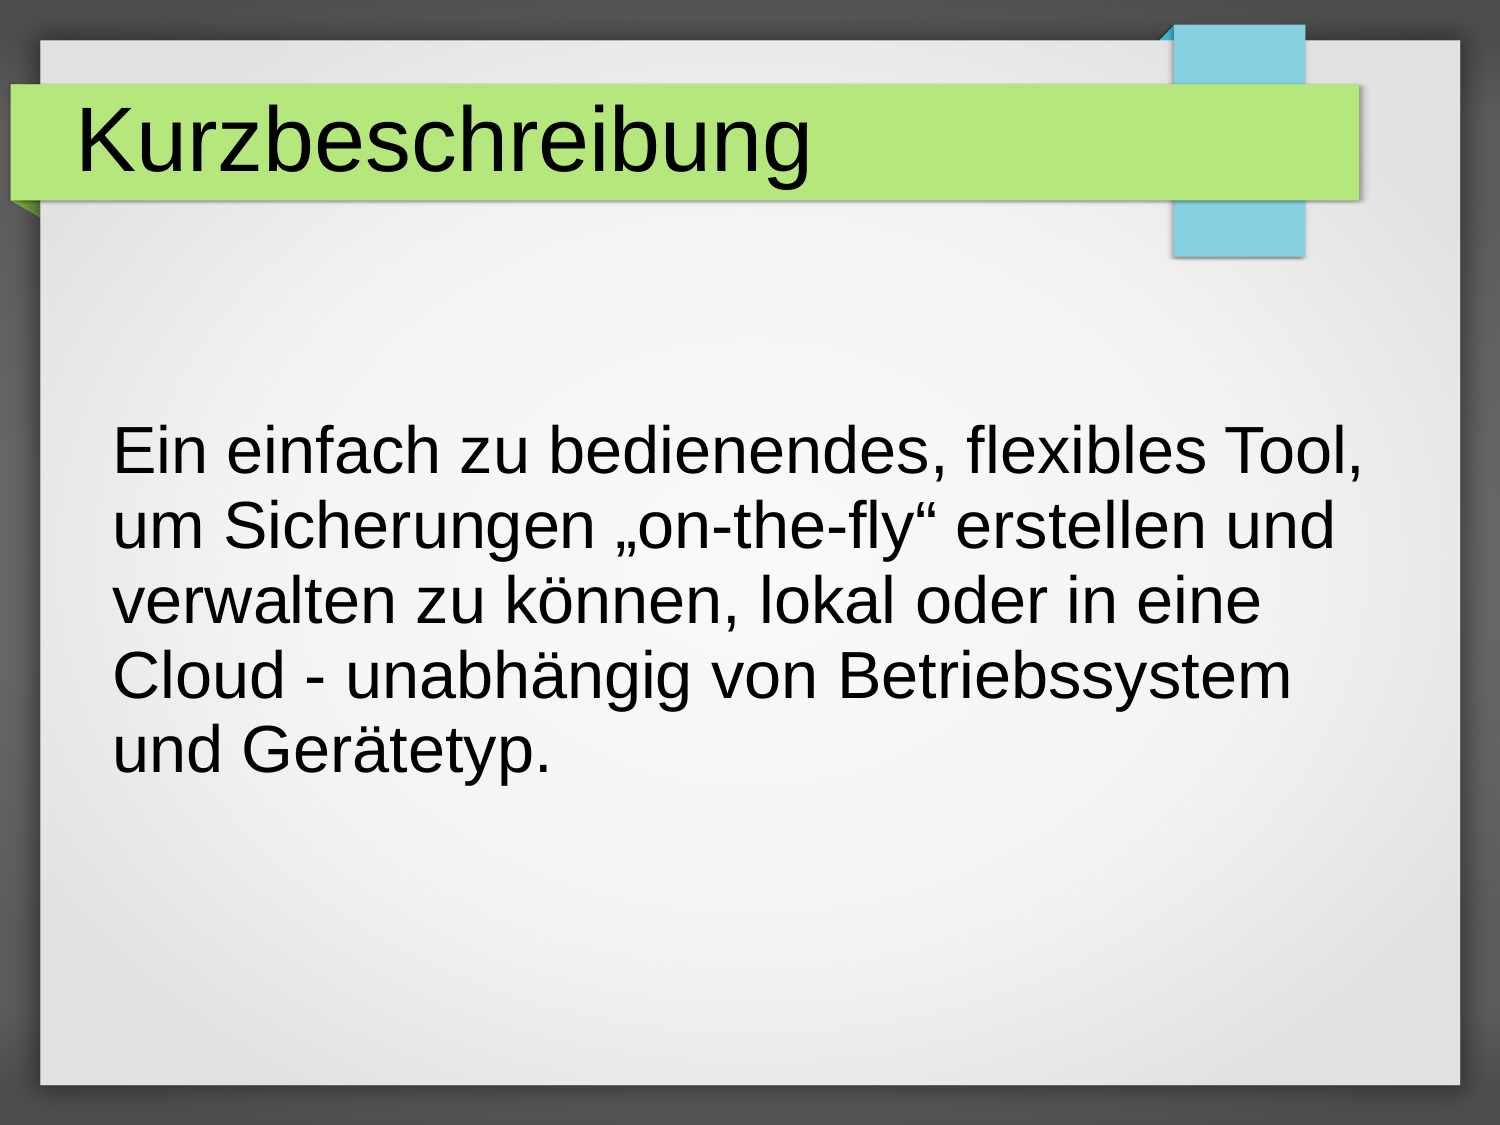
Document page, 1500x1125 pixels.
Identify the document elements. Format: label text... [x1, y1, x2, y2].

title Kurzbeschreibung [75, 36, 1147, 242]
list Ein einfach zu bedienendes, flexibles Tool, um Sicherungen „on-the-fly“ erstellen und verwalten zu können, lokal oder in eine Cloud - unabhängig von Betriebssystem und Gerätetyp. [41, 413, 1392, 1066]
picture [0, 0, 1500, 1125]
